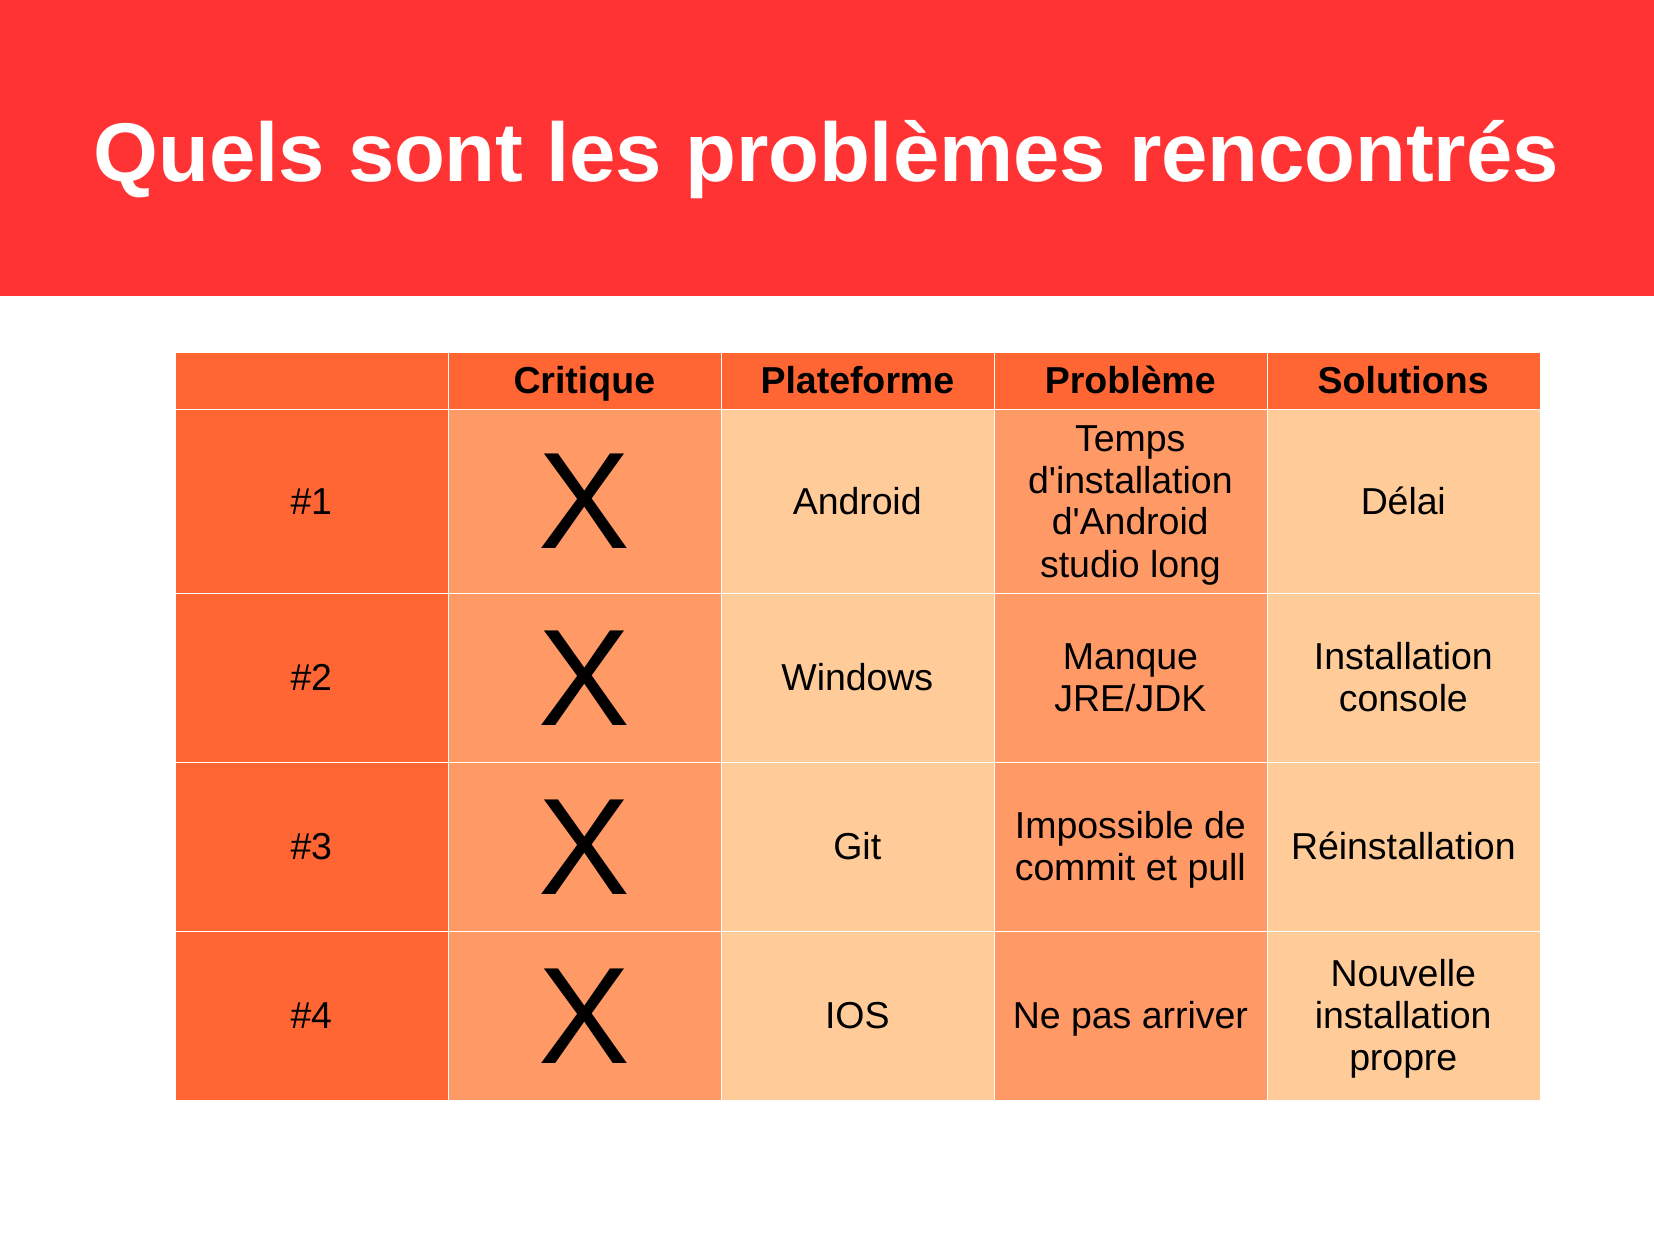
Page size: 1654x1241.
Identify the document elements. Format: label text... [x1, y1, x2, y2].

table_cell Installation console [1268, 594, 1540, 762]
table_cell Manque JRE/JDK [995, 594, 1267, 762]
table_cell IOS [722, 932, 994, 1100]
table_cell X [449, 932, 721, 1100]
table_cell Délai [1268, 410, 1540, 593]
table_cell Ne pas arriver [995, 932, 1267, 1100]
text_box [0, 0, 1654, 296]
table_cell Windows [722, 594, 994, 762]
table_cell #1 [176, 410, 448, 593]
table_header Solutions [1268, 353, 1540, 409]
table_header [176, 353, 448, 409]
table_cell Nouvelle installation propre [1268, 932, 1540, 1100]
table_header Plateforme [722, 353, 994, 409]
table_cell X [449, 410, 721, 593]
table_cell Réinstallation [1268, 763, 1540, 931]
table_cell Temps d'installation d'Android studio long [995, 410, 1267, 593]
table_cell #3 [176, 763, 448, 931]
table_cell Git [722, 763, 994, 931]
table_cell #2 [176, 594, 448, 762]
table_header Critique [449, 353, 721, 409]
table_cell Android [722, 410, 994, 593]
table_cell Impossible de commit et pull [995, 763, 1267, 931]
table_cell #4 [176, 932, 448, 1100]
table_header Problème [995, 353, 1267, 409]
table_cell X [449, 763, 721, 931]
table_cell X [449, 594, 721, 762]
title Quels sont les problèmes rencontrés [82, 49, 1571, 257]
